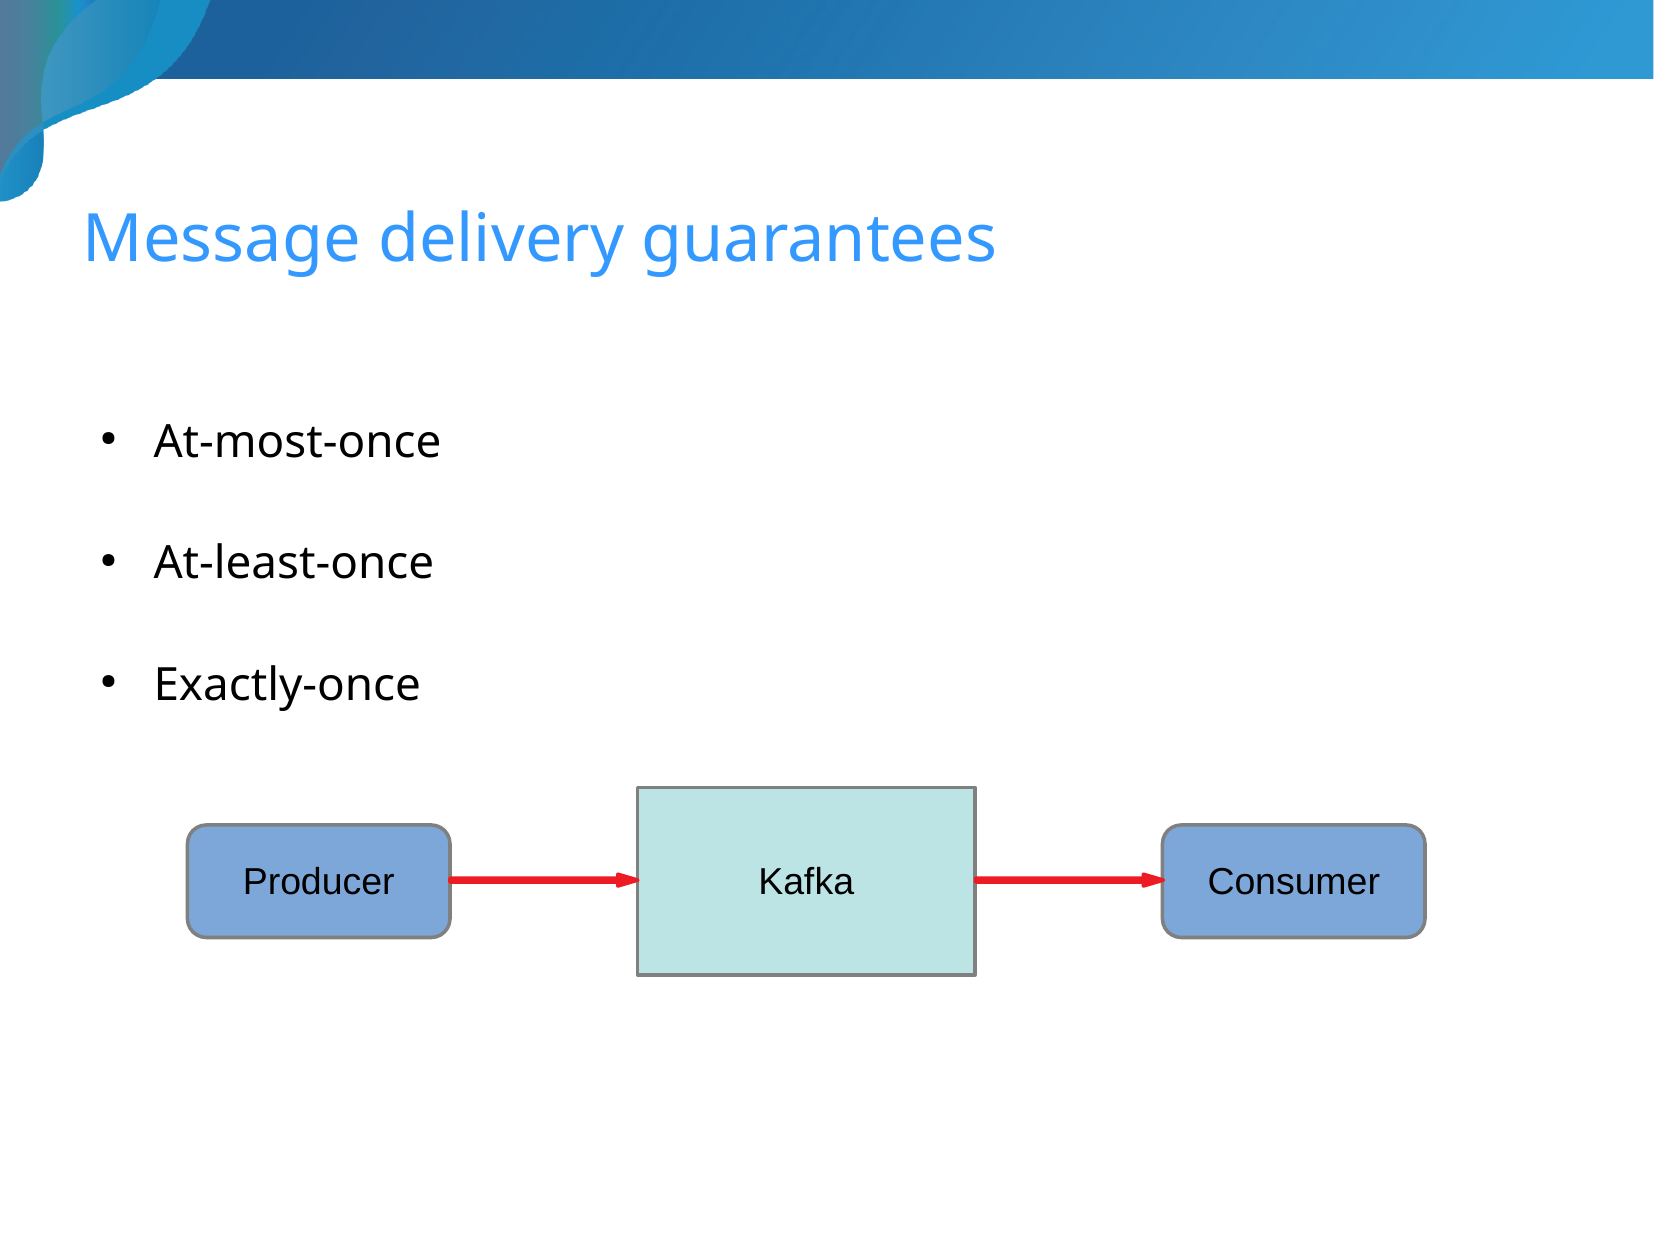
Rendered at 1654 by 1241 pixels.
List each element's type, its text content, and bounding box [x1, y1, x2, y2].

picture [0, 0, 1654, 1241]
text_box Kafka [637, 787, 975, 975]
text_box [975, 874, 1164, 887]
text_box [450, 874, 638, 887]
list At-most-once At-least-once Exactly-once [82, 408, 1571, 1128]
title Message delivery guarantees [82, 132, 1571, 340]
text_box Producer [187, 824, 451, 938]
text_box Consumer [1162, 824, 1426, 938]
